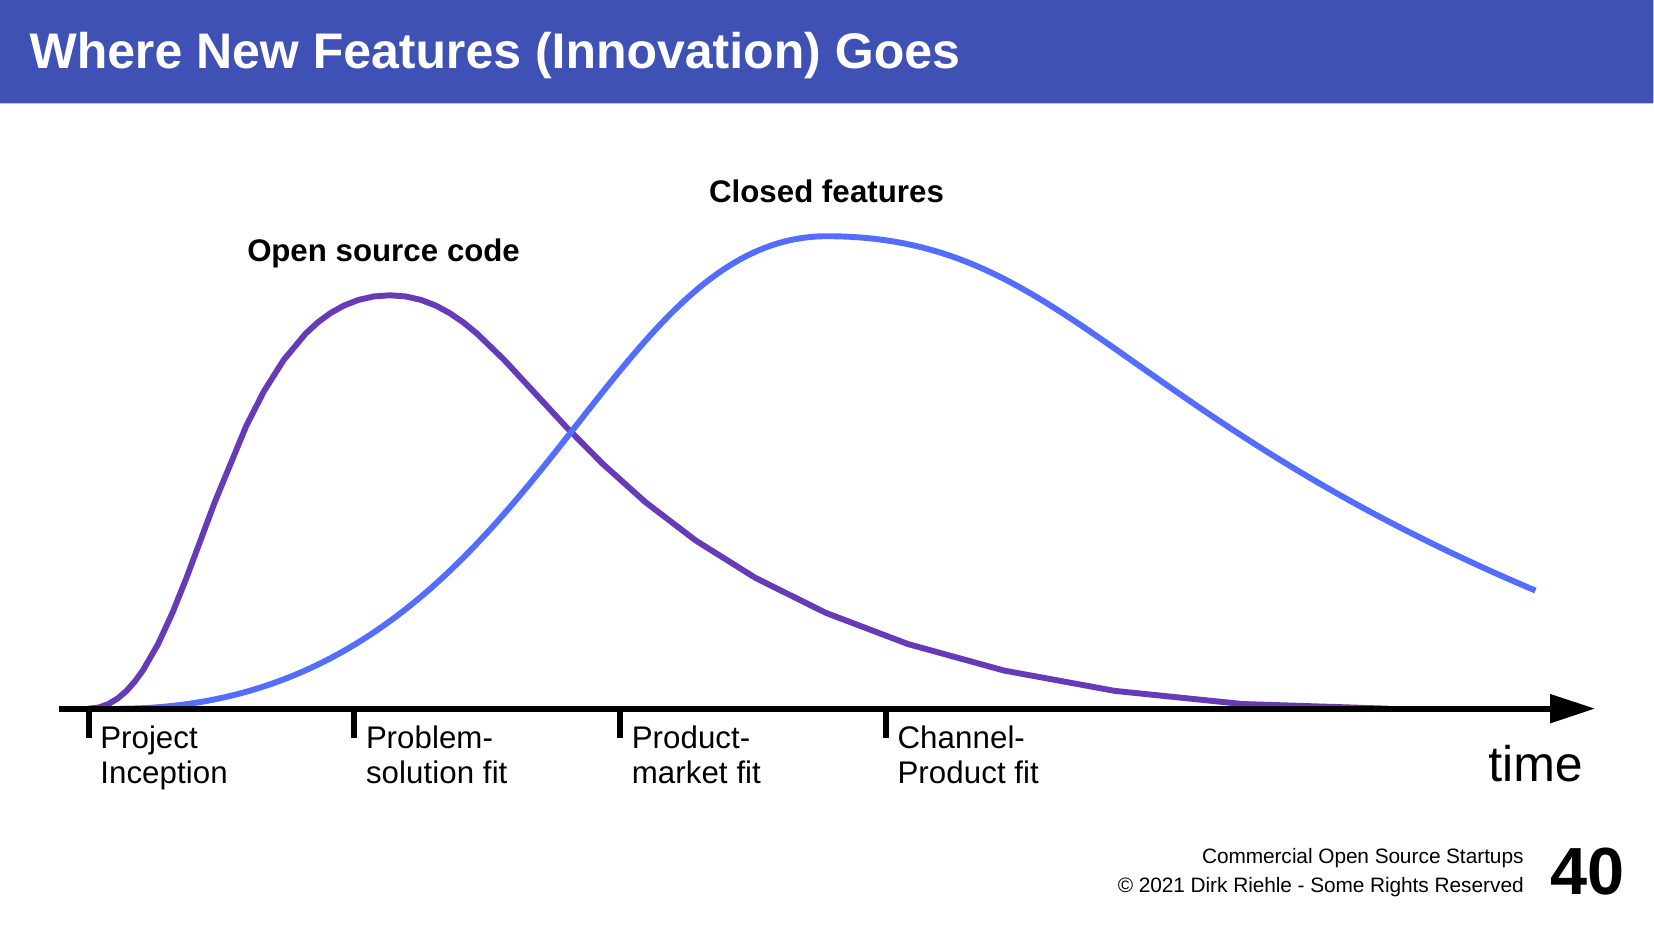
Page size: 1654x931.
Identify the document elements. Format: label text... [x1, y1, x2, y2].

text_box Project Inception [88, 708, 325, 798]
text_box Problem- solution fit [354, 708, 591, 798]
text_box Open source code [147, 206, 621, 296]
text_box Product- market fit [620, 708, 857, 798]
title Where New Features (Innovation) Goes [0, 0, 1654, 104]
text_box Closed features [590, 147, 1063, 237]
text_box Channel- Product fit [885, 708, 1123, 798]
